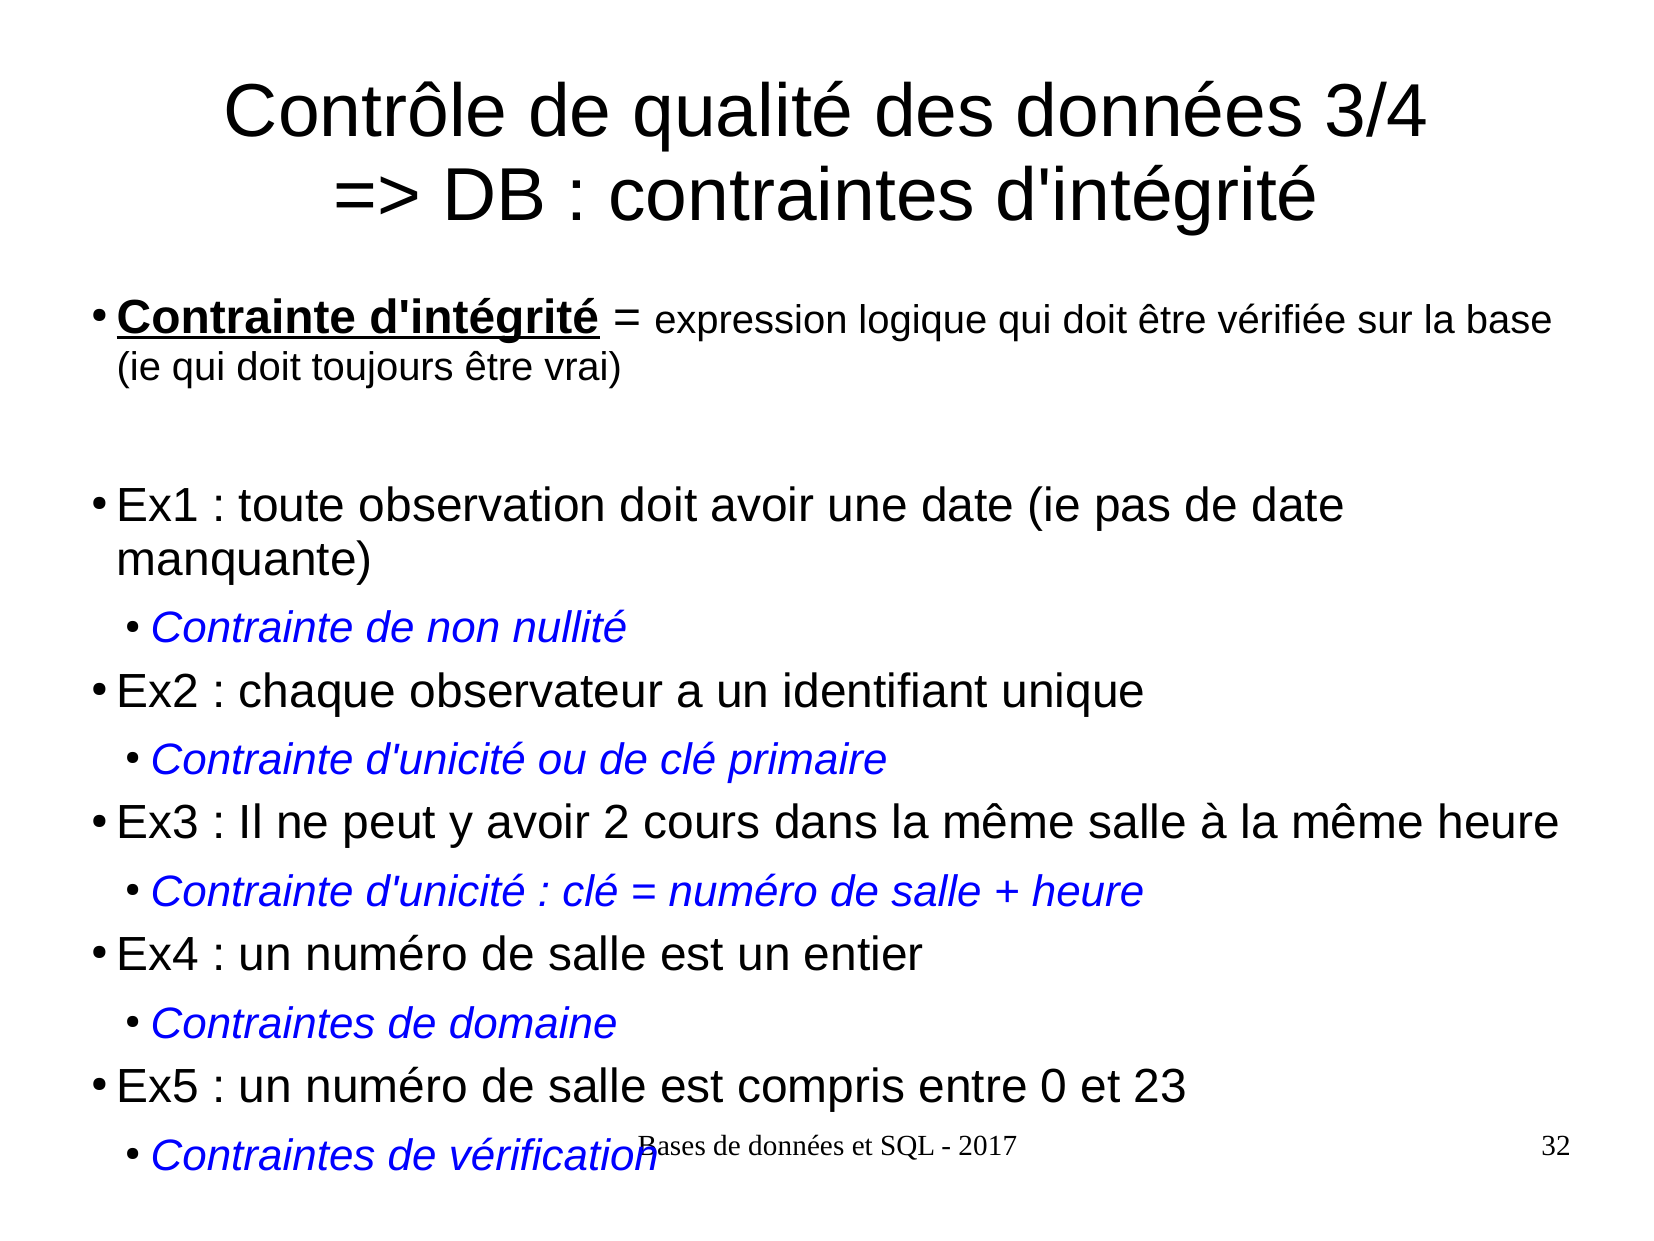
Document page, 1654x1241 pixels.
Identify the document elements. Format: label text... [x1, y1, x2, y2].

list Contrainte d'intégrité = expression logique qui doit être vérifiée sur la base (ie qui doit toujours être vrai) Ex1 : toute observation doit avoir une date (ie pas de date manquante) Contrainte de non nullité Ex2 : chaque observateur a un identifiant unique Contrainte d'unicité ou de clé primaire Ex3 : Il ne peut y avoir 2 cours dans la même salle à la même heure Contrainte d'unicité : clé = numéro de salle + heure Ex4 : un numéro de salle est un entier Contraintes de domaine Ex5 : un numéro de salle est compris entre 0 et 23 Contraintes de vérification [82, 290, 1571, 1211]
title Contrôle de qualité des données 3/4 => DB : contraintes d'intégrité [82, 56, 1571, 250]
